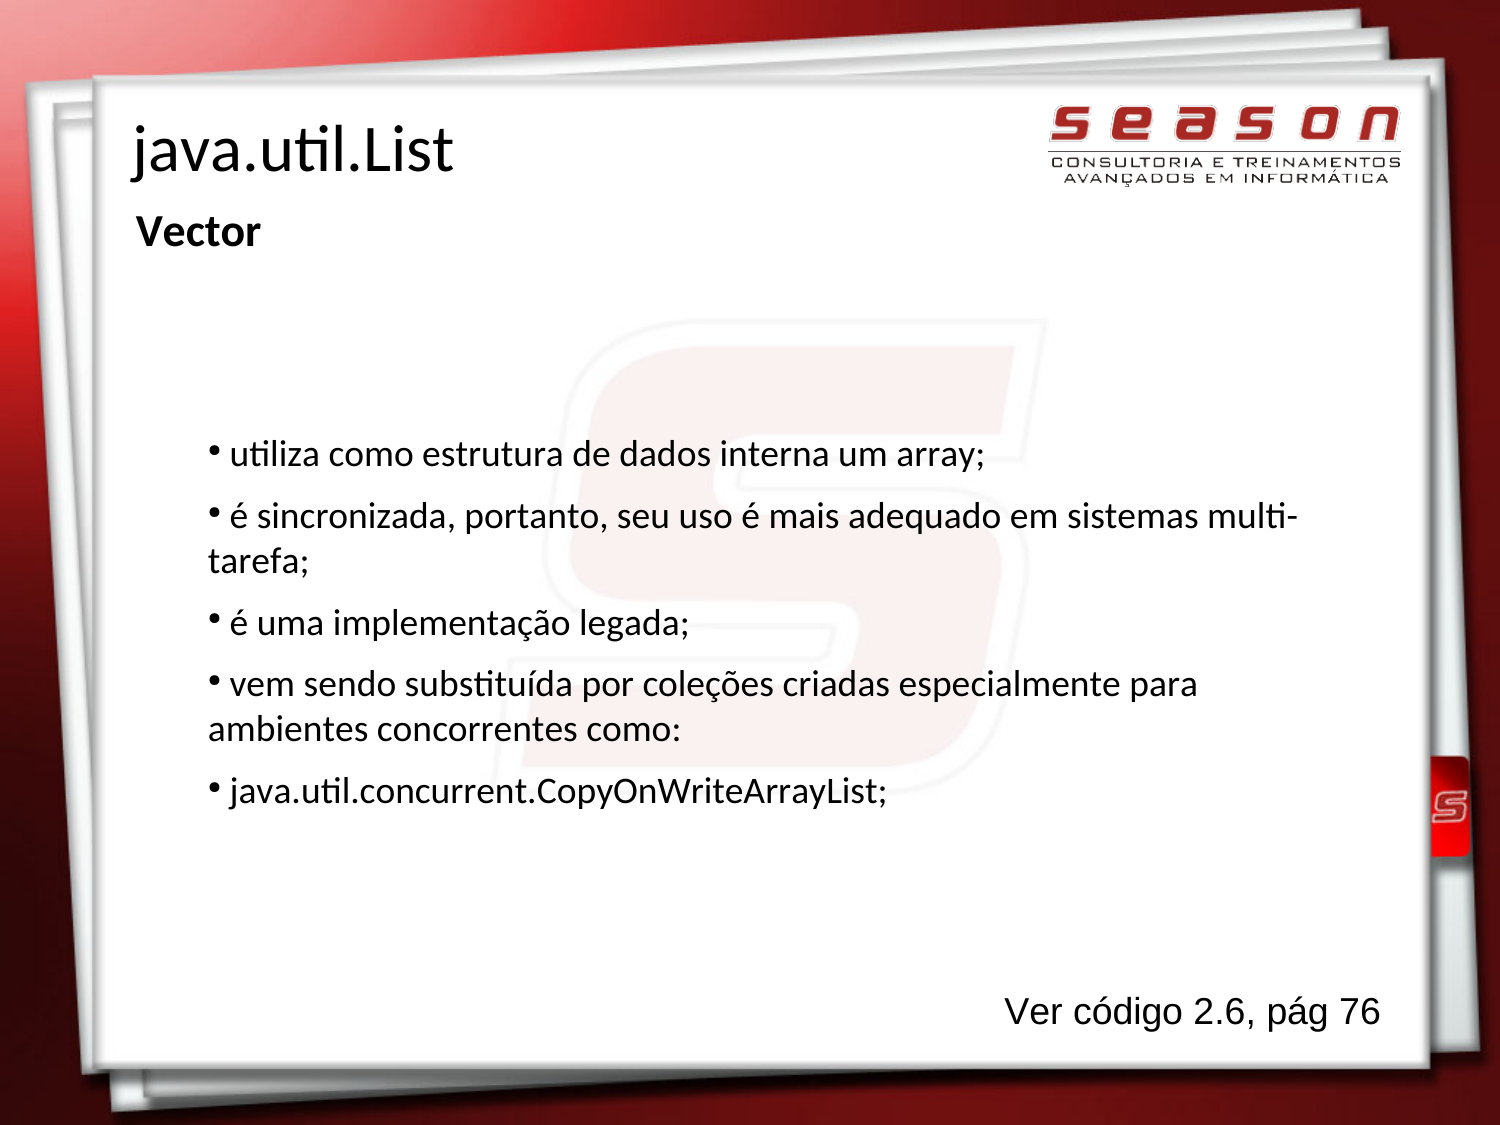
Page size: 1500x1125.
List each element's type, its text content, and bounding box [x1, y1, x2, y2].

text_box Vector [135, 200, 1246, 256]
title java.util.List [118, 33, 1394, 257]
picture [0, 0, 1500, 1125]
text_box Ver código 2.6, pág 76 [708, 979, 1396, 1040]
text_box utiliza como estrutura de dados interna um array; é sincronizada, portanto, seu uso é mais adequado em sistemas multi-tarefa; é uma implementação legada; vem sendo substituída por coleções criadas especialmente para ambientes concorrentes como: java.util.concurrent.CopyOnWriteArrayList; [207, 318, 1328, 922]
